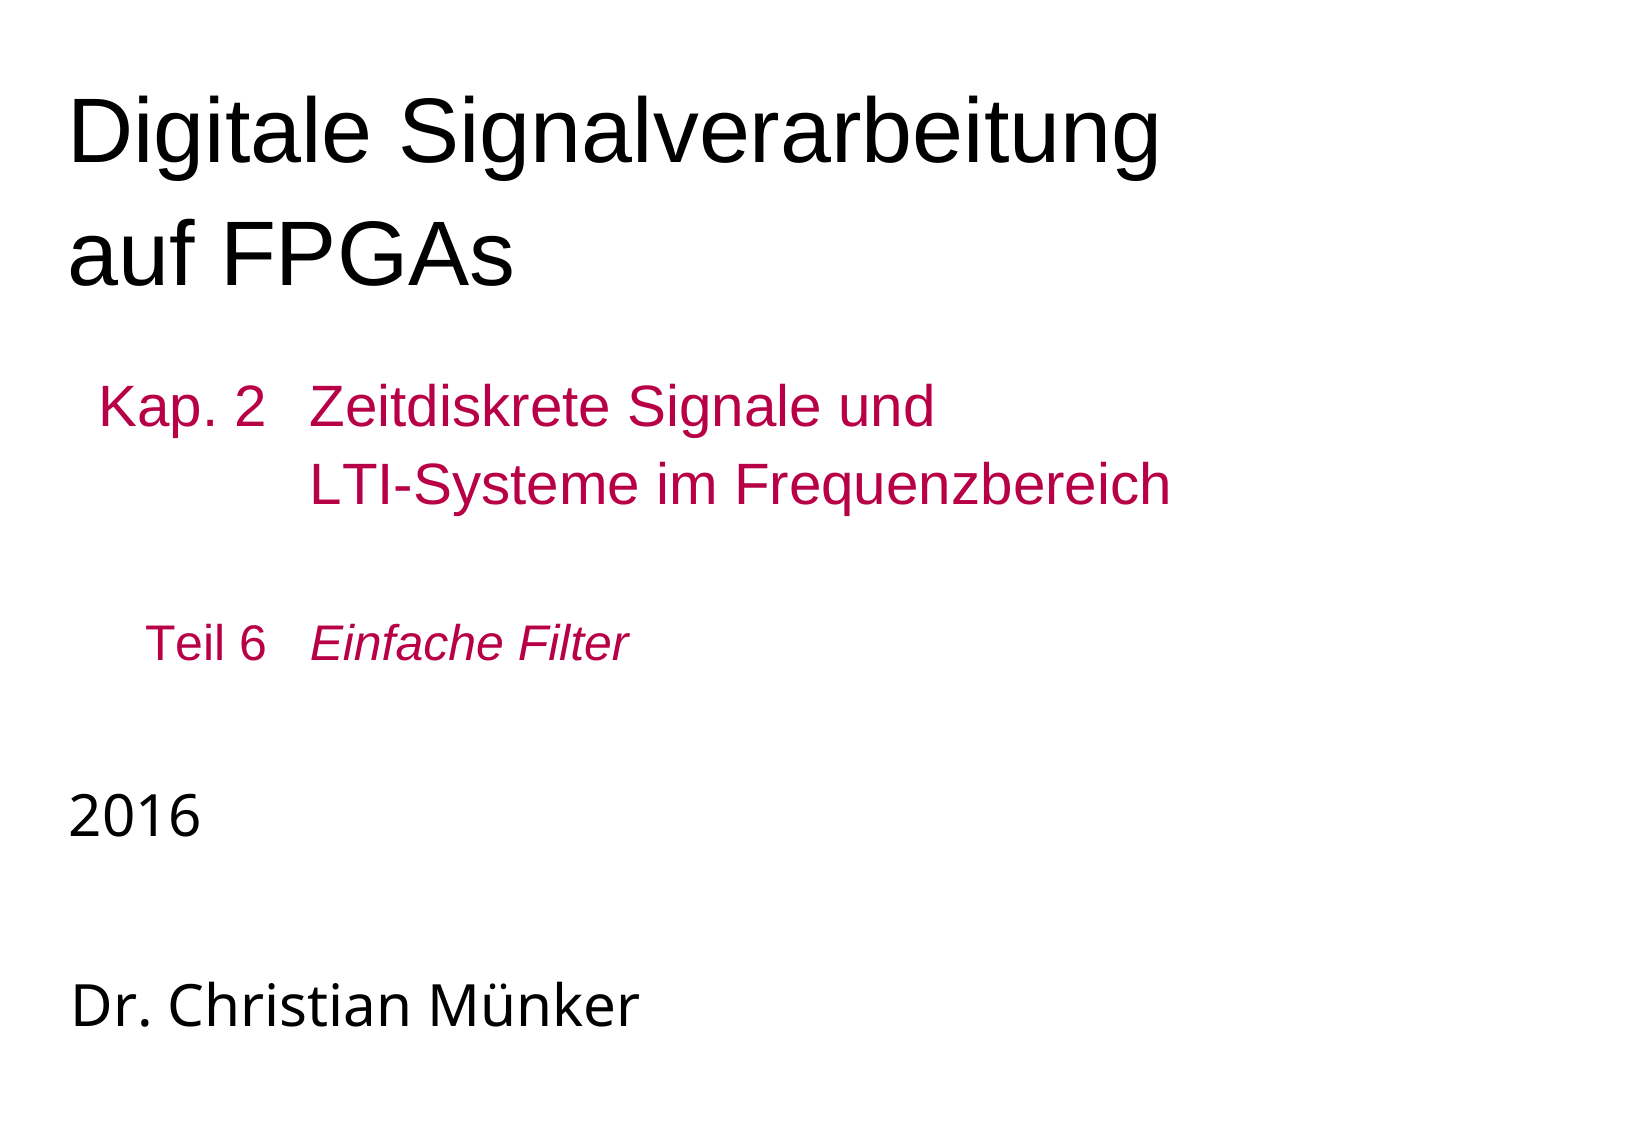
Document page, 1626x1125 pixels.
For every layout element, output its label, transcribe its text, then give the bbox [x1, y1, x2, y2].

title Digitale Signalverarbeitung auf FPGAs Kap. 2 Zeitdiskrete Signale und LTI-Systeme im Frequenzbereich Teil 6 Einfache Filter [67, 37, 1365, 695]
subtitle 2016 Dr. Christian Münker [68, 781, 1532, 1021]
